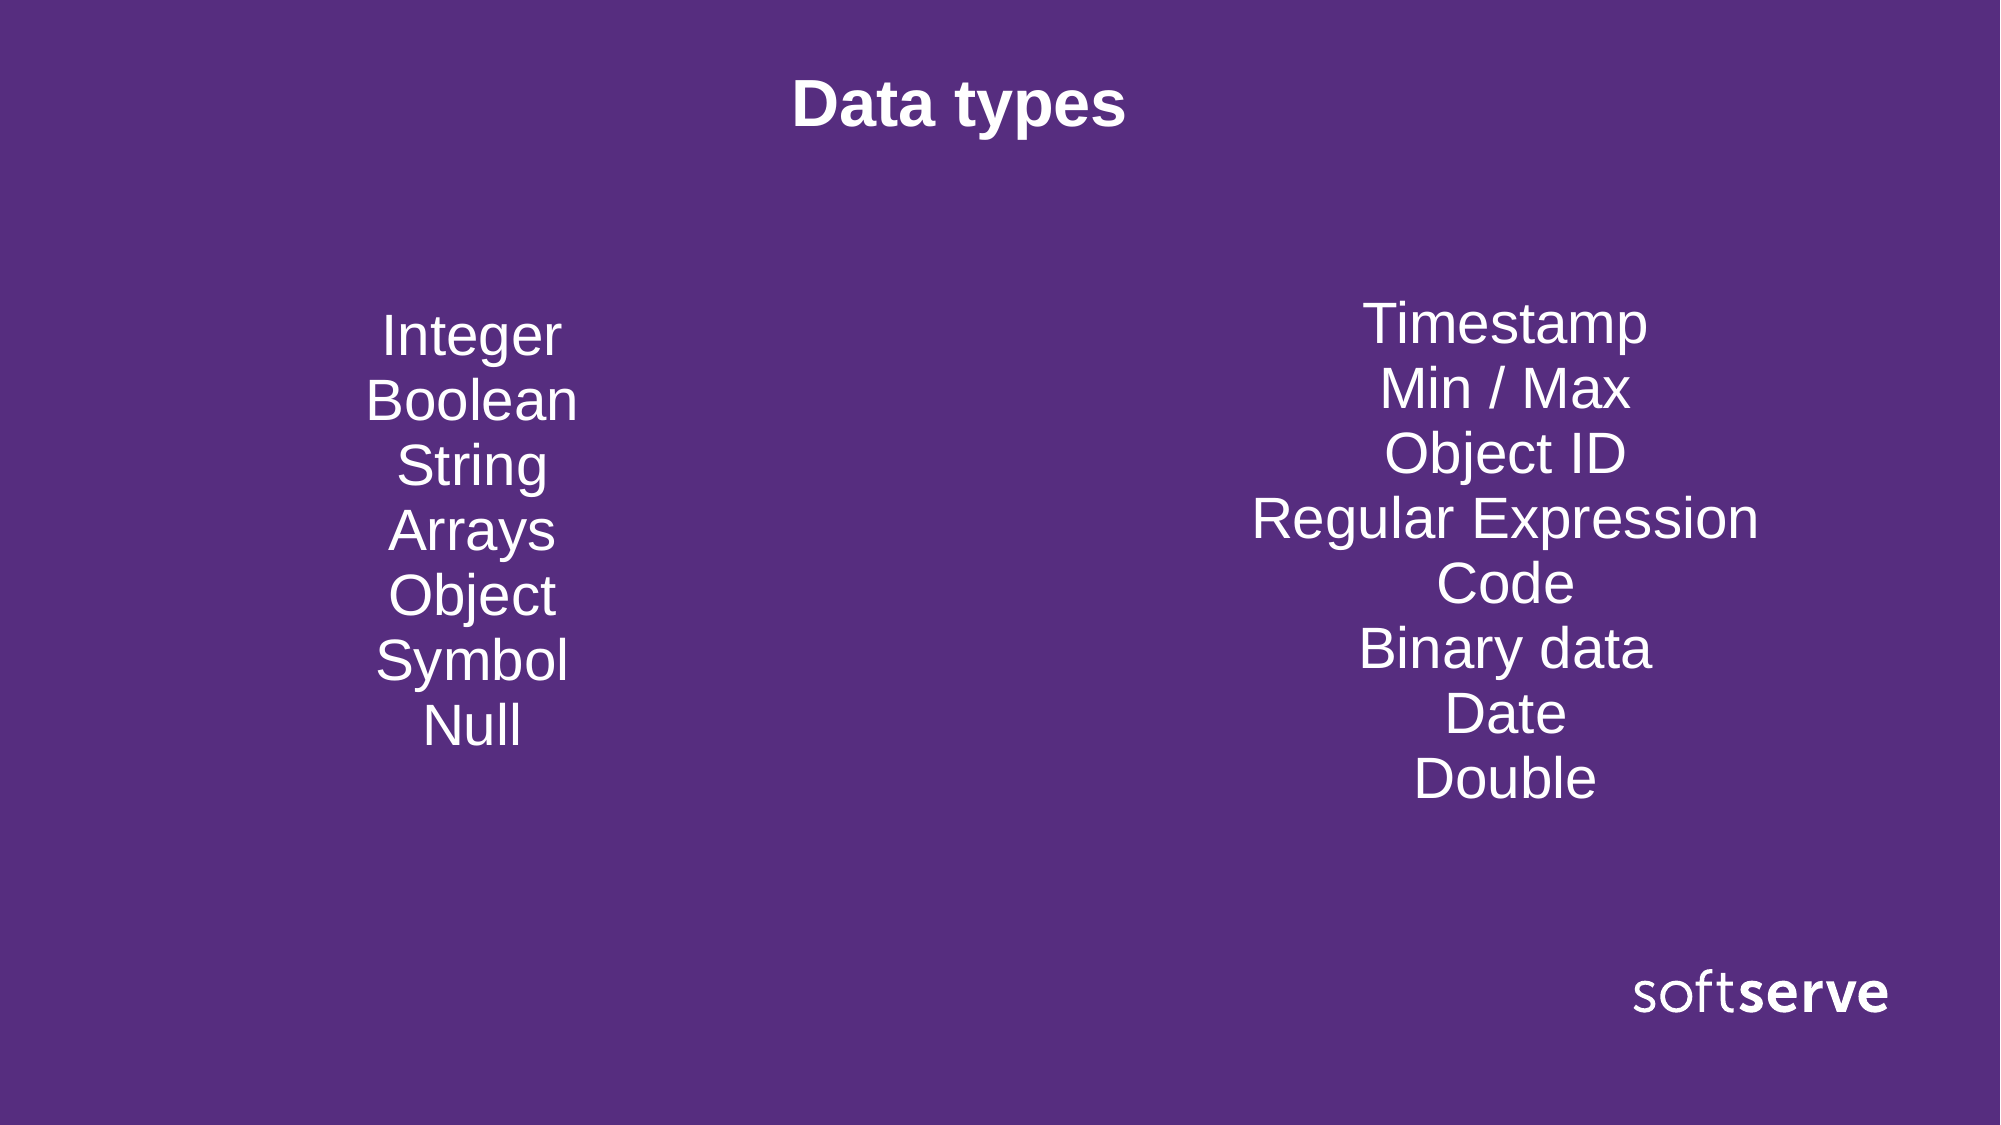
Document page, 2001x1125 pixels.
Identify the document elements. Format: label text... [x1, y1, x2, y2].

text_box Integer Boolean String Arrays Object Symbol Null [0, 295, 975, 906]
text_box Timestamp Min / Max Object ID Regular Expression Code Binary data Date Double [1092, 59, 1920, 819]
text_box Data types [561, 59, 1359, 149]
